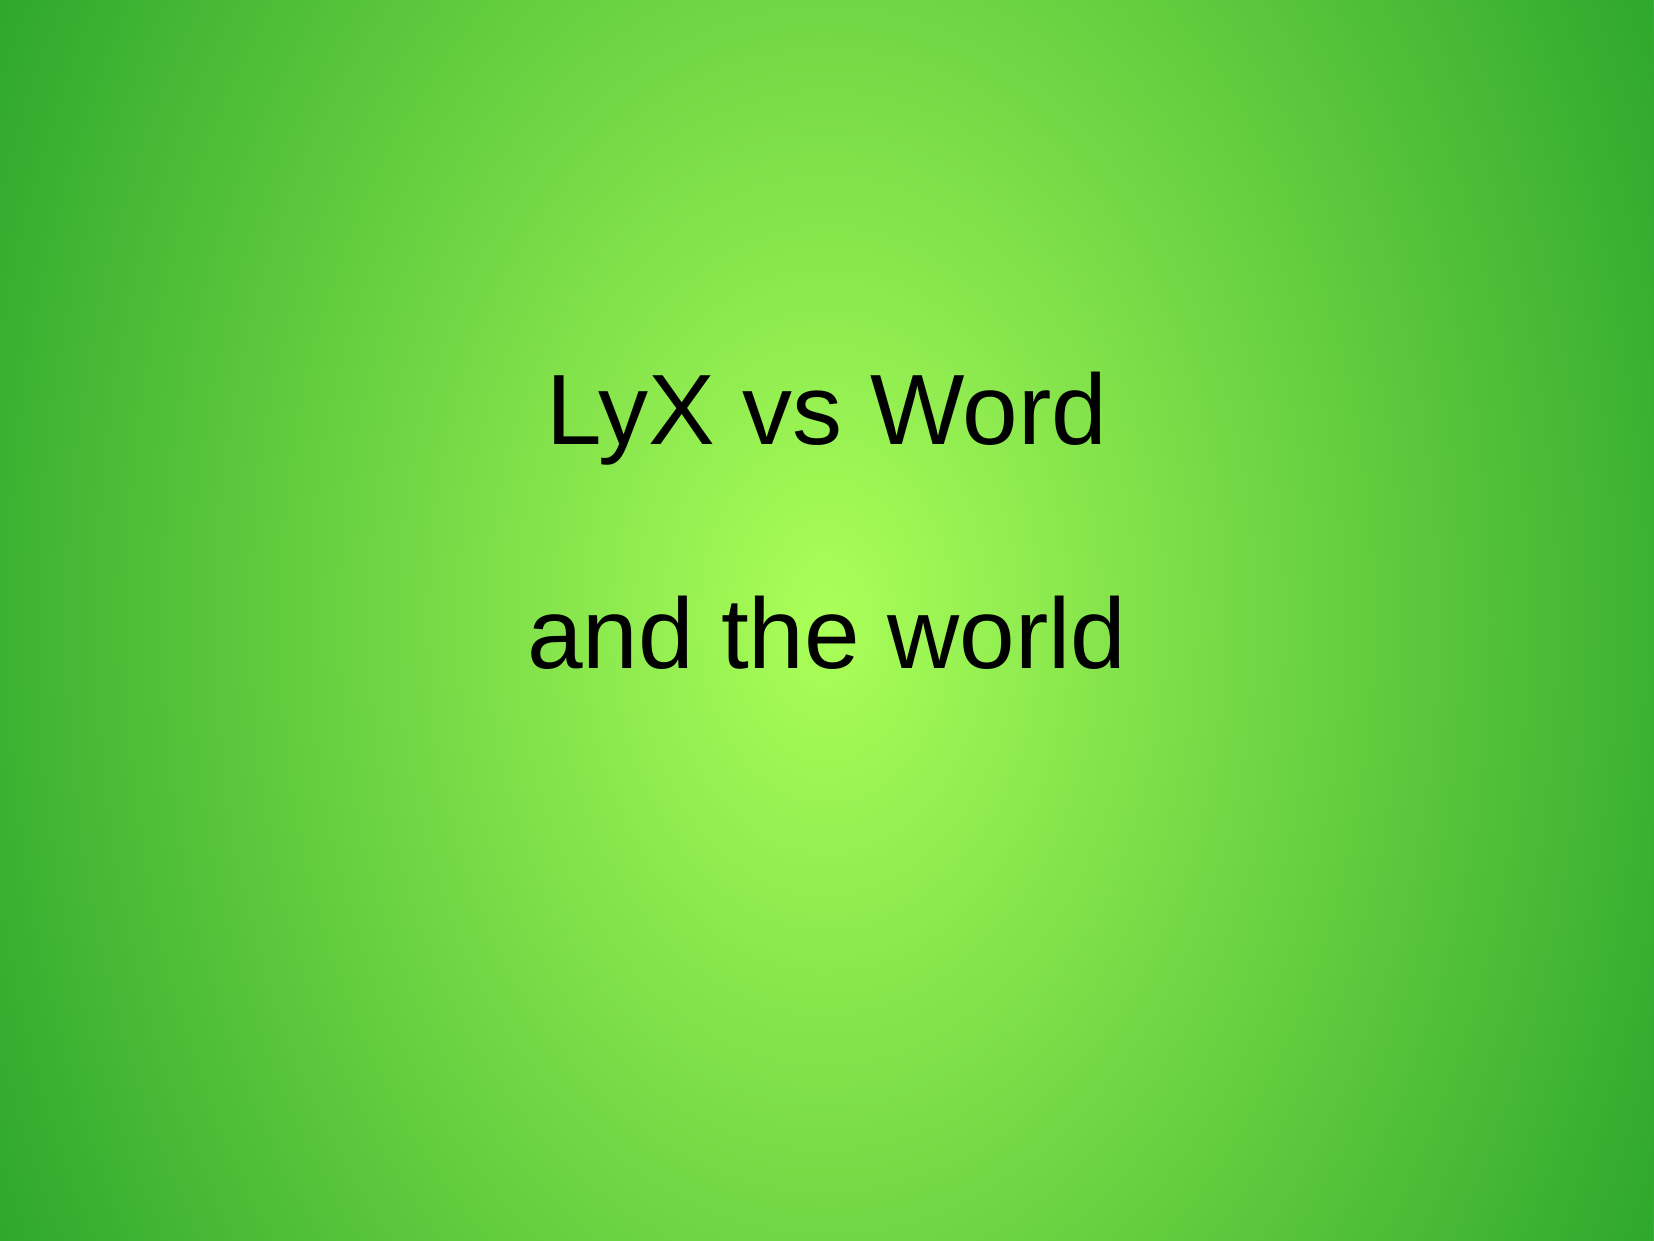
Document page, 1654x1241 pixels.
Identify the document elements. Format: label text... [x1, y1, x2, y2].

subtitle LyX vs Word and the world [82, 47, 1571, 997]
